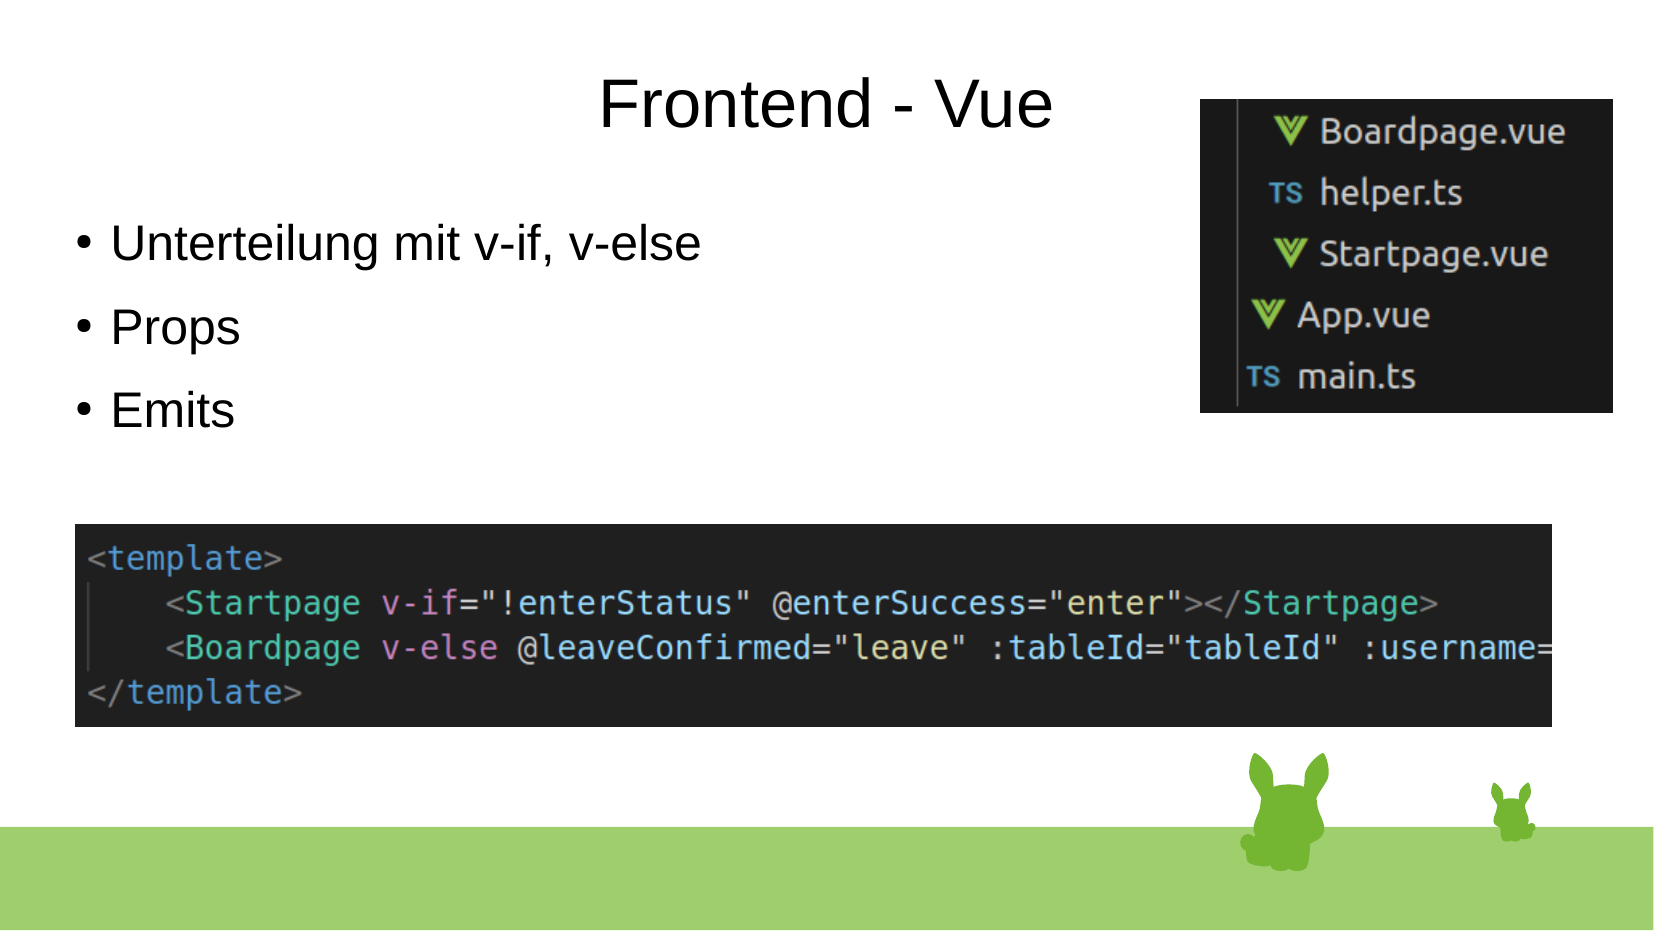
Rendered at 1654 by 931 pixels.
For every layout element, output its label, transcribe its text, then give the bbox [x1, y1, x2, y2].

title Frontend - Vue [88, 29, 1565, 178]
subtitle Unterteilung mit v-if, v-else Props Emits [75, 187, 1552, 719]
picture [1200, 99, 1613, 413]
picture [75, 719, 1552, 727]
